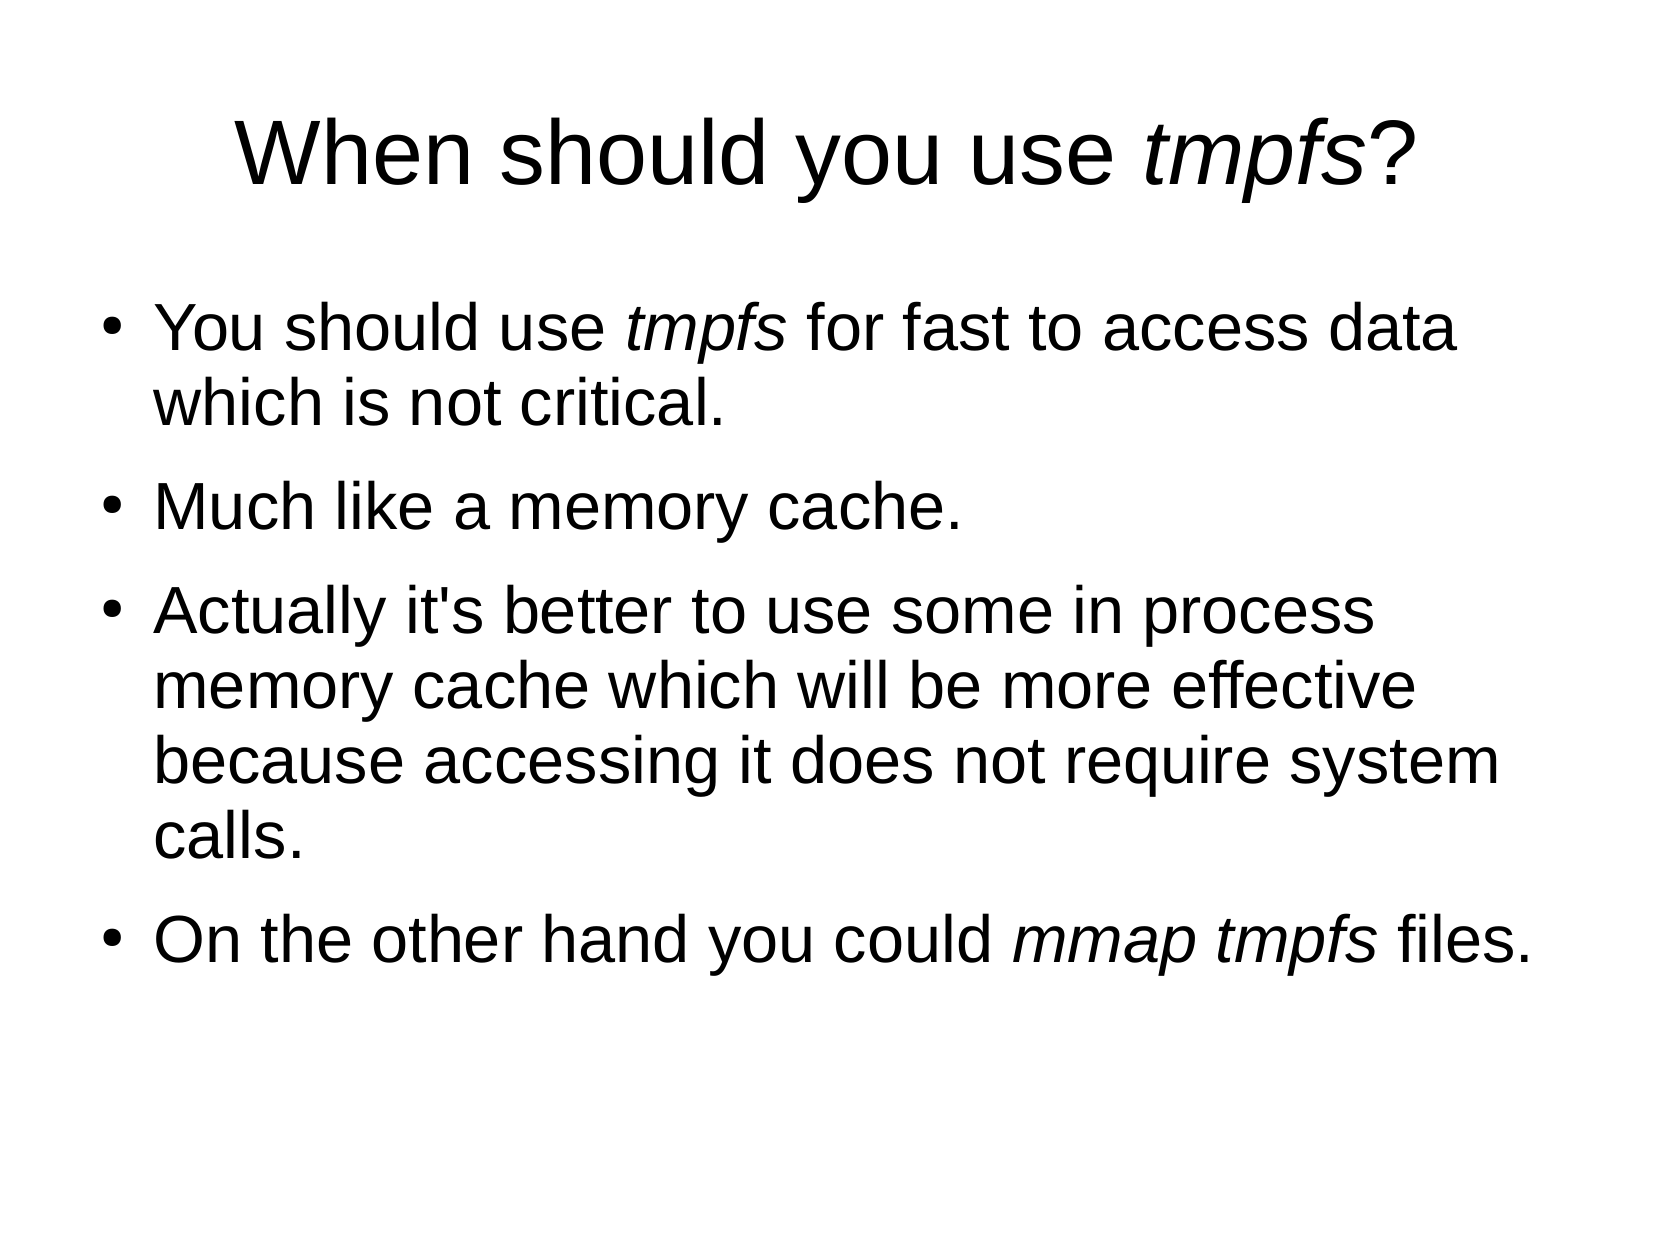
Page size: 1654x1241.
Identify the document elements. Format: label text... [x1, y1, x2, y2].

list You should use tmpfs for fast to access data which is not critical. Much like a memory cache. Actually it's better to use some in process memory cache which will be more effective because accessing it does not require system calls. On the other hand you could mmap tmpfs files. [82, 290, 1538, 1010]
title When should you use tmpfs? [82, 49, 1571, 257]
